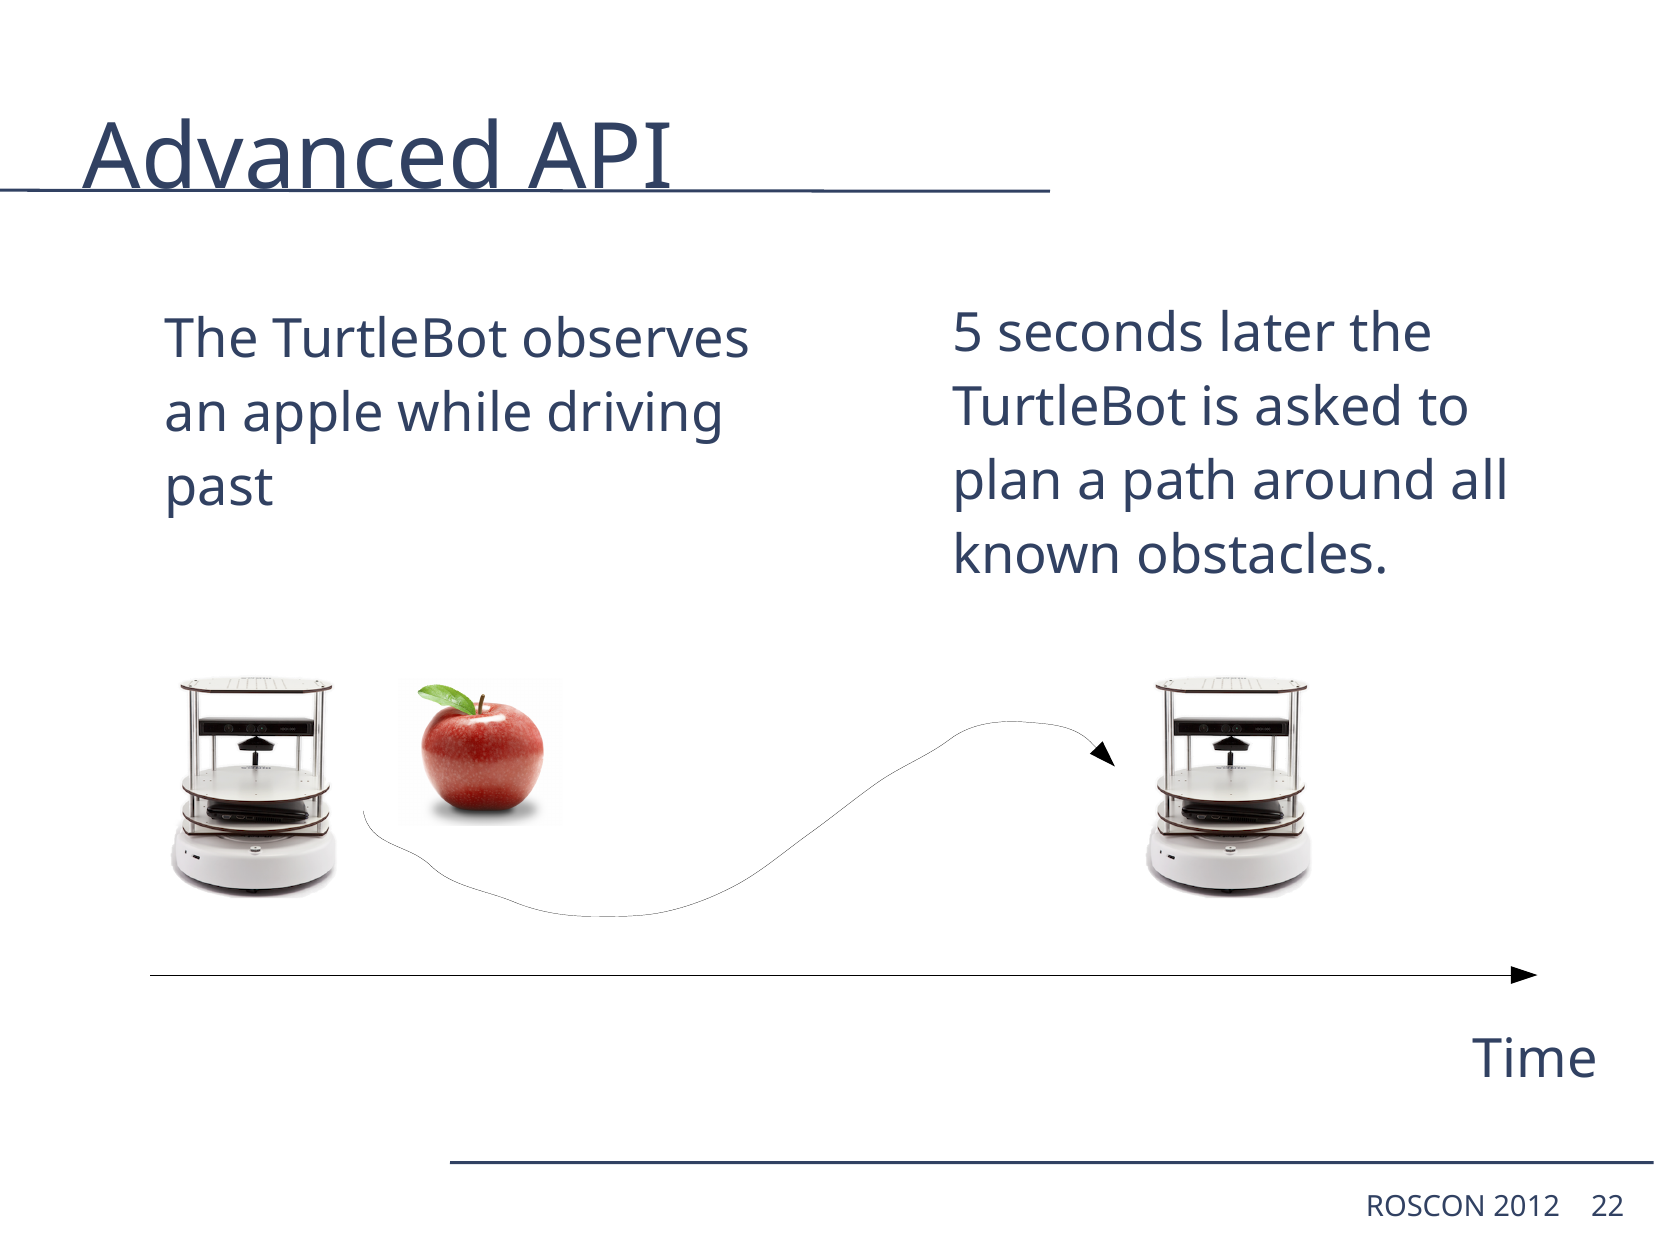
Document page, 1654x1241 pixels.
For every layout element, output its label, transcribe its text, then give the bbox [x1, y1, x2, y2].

title Advanced API [82, 49, 1571, 257]
text_box Time [1350, 1012, 1613, 1091]
picture [398, 678, 563, 826]
picture [169, 674, 338, 899]
picture [1144, 674, 1313, 899]
text_box 5 seconds later the TurtleBot is asked to plan a path around all known obstacles. [937, 286, 1538, 662]
text_box The TurtleBot observes an apple while driving past [150, 292, 788, 632]
